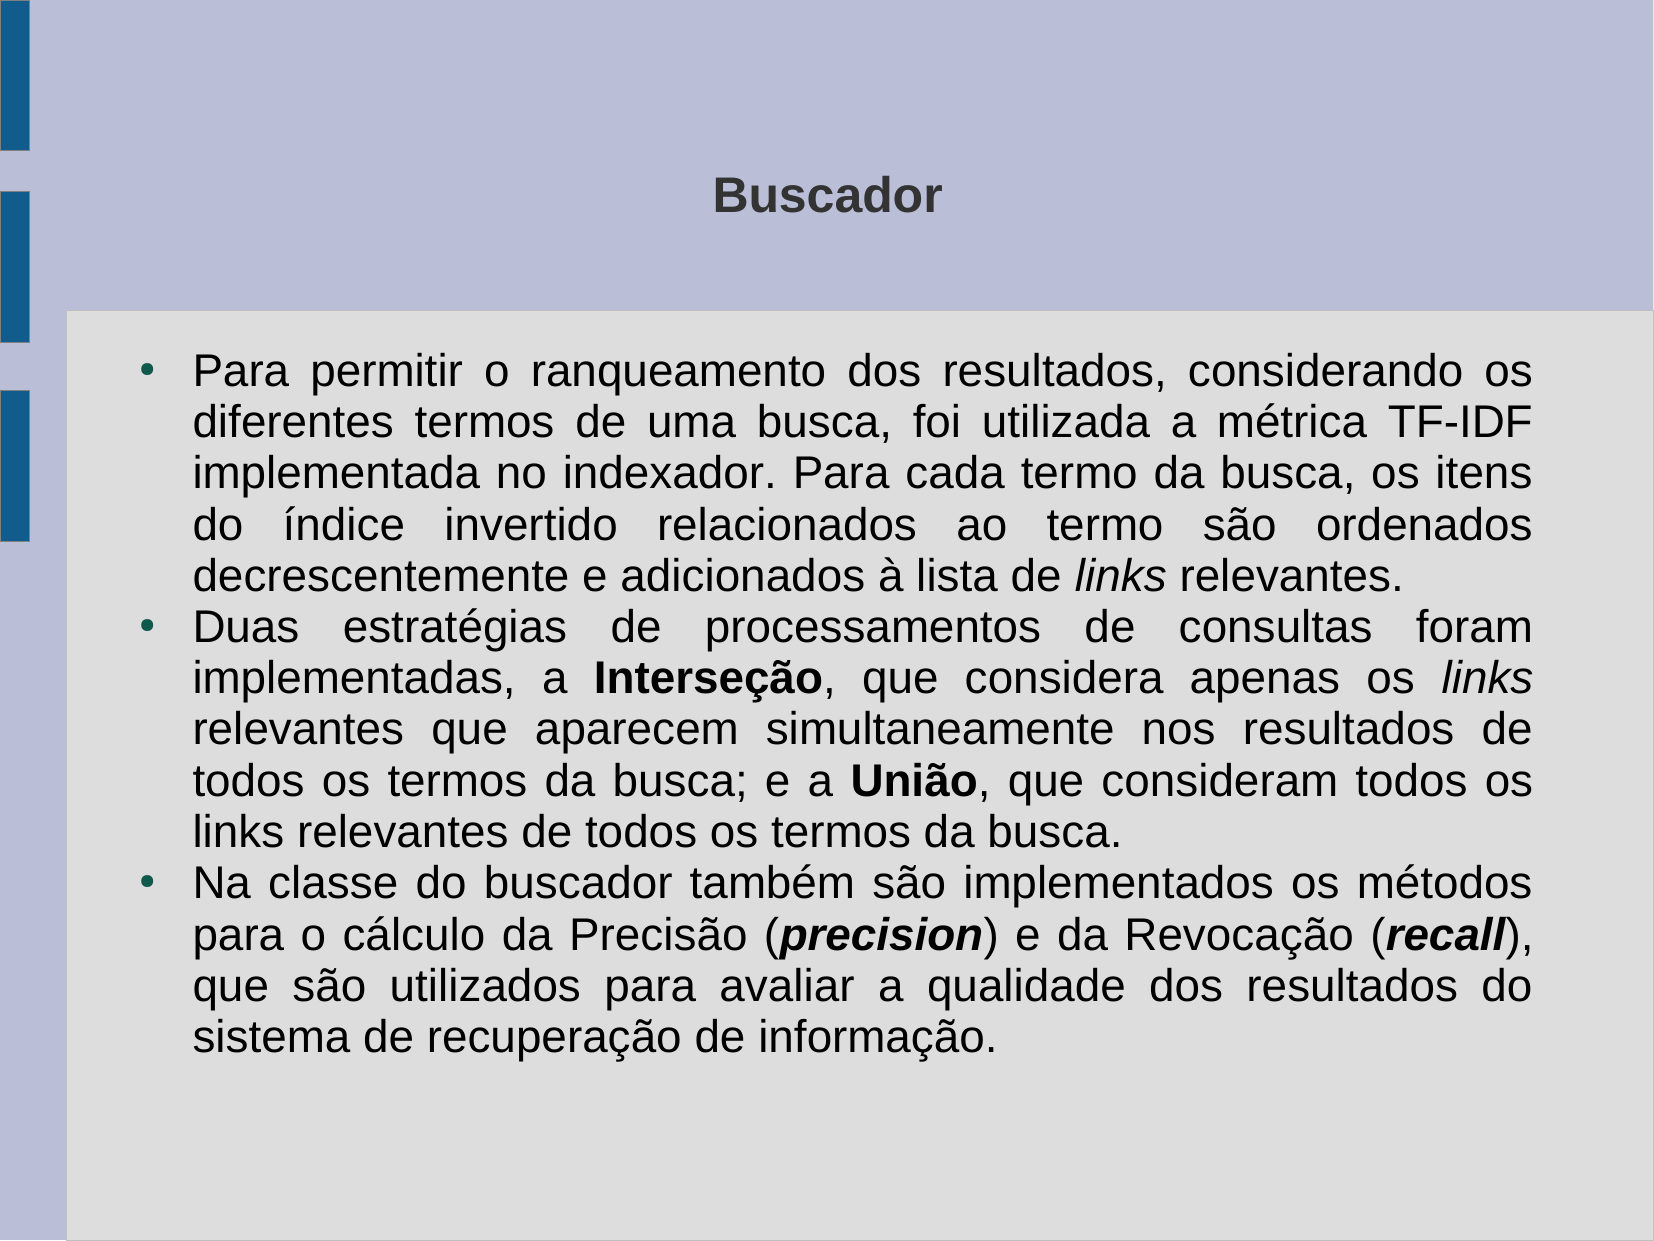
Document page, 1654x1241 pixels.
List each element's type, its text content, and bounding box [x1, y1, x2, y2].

title Buscador [121, 91, 1534, 299]
list Para permitir o ranqueamento dos resultados, considerando os diferentes termos de uma busca, foi utilizada a métrica TF-IDF implementada no indexador. Para cada termo da busca, os itens do índice invertido relacionados ao termo são ordenados decrescentemente e adicionados à lista de links relevantes. Duas estratégias de processamentos de consultas foram implementadas, a Interseção, que considera apenas os links relevantes que aparecem simultaneamente nos resultados de todos os termos da busca; e a União, que consideram todos os links relevantes de todos os termos da busca. Na classe do buscador também são implementados os métodos para o cálculo da Precisão (precision) e da Revocação (recall), que são utilizados para avaliar a qualidade dos resultados do sistema de recuperação de informação. [121, 344, 1534, 1127]
